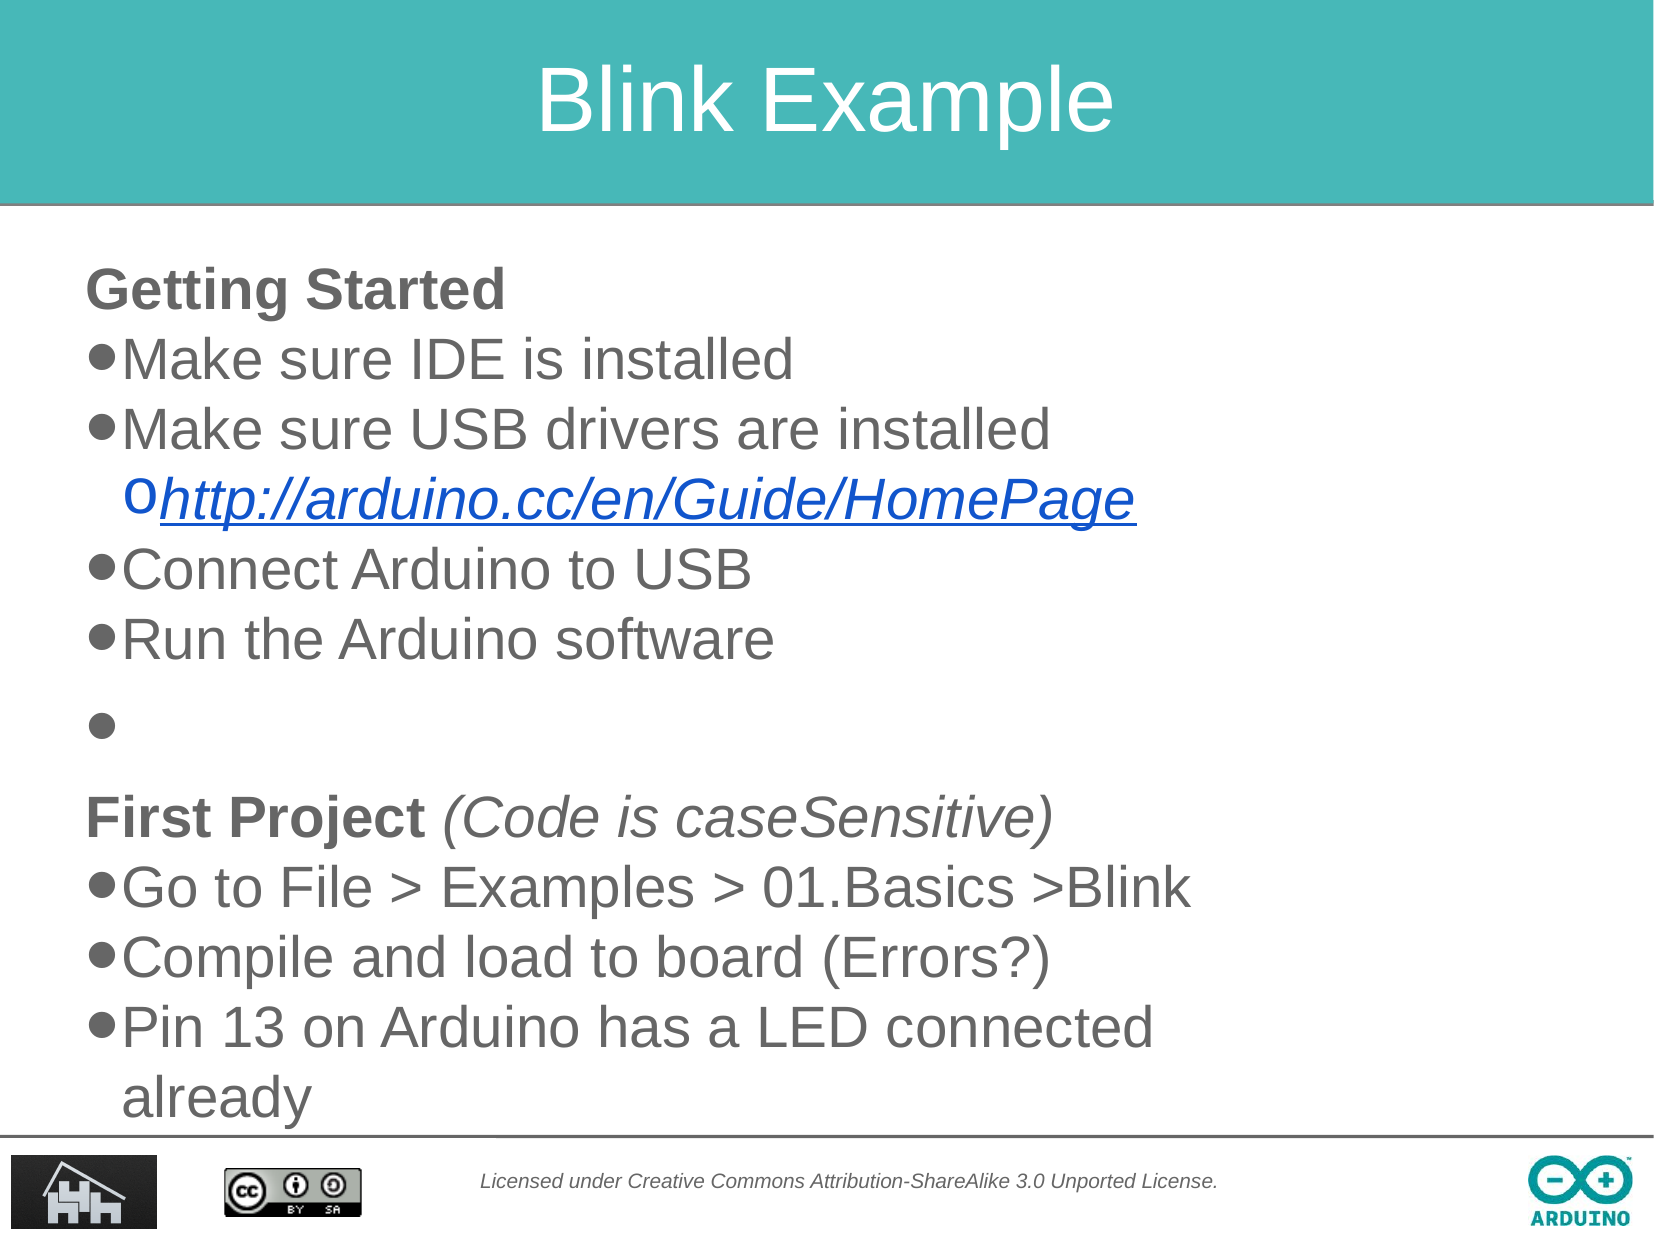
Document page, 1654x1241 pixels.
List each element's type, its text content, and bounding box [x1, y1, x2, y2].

text_box Getting Started Make sure IDE is installed Make sure USB drivers are installed http://arduino.cc/en/Guide/HomePage Connect Arduino to USB Run the Arduino software First Project (Code is caseSensitive) Go to File > Examples > 01.Basics >Blink Compile and load to board (Errors?) Pin 13 on Arduino has a LED connected already [70, 236, 1346, 969]
picture [224, 1168, 362, 1217]
picture [1498, 1149, 1654, 1233]
picture [11, 1155, 157, 1229]
title Blink Example [0, 0, 1654, 204]
